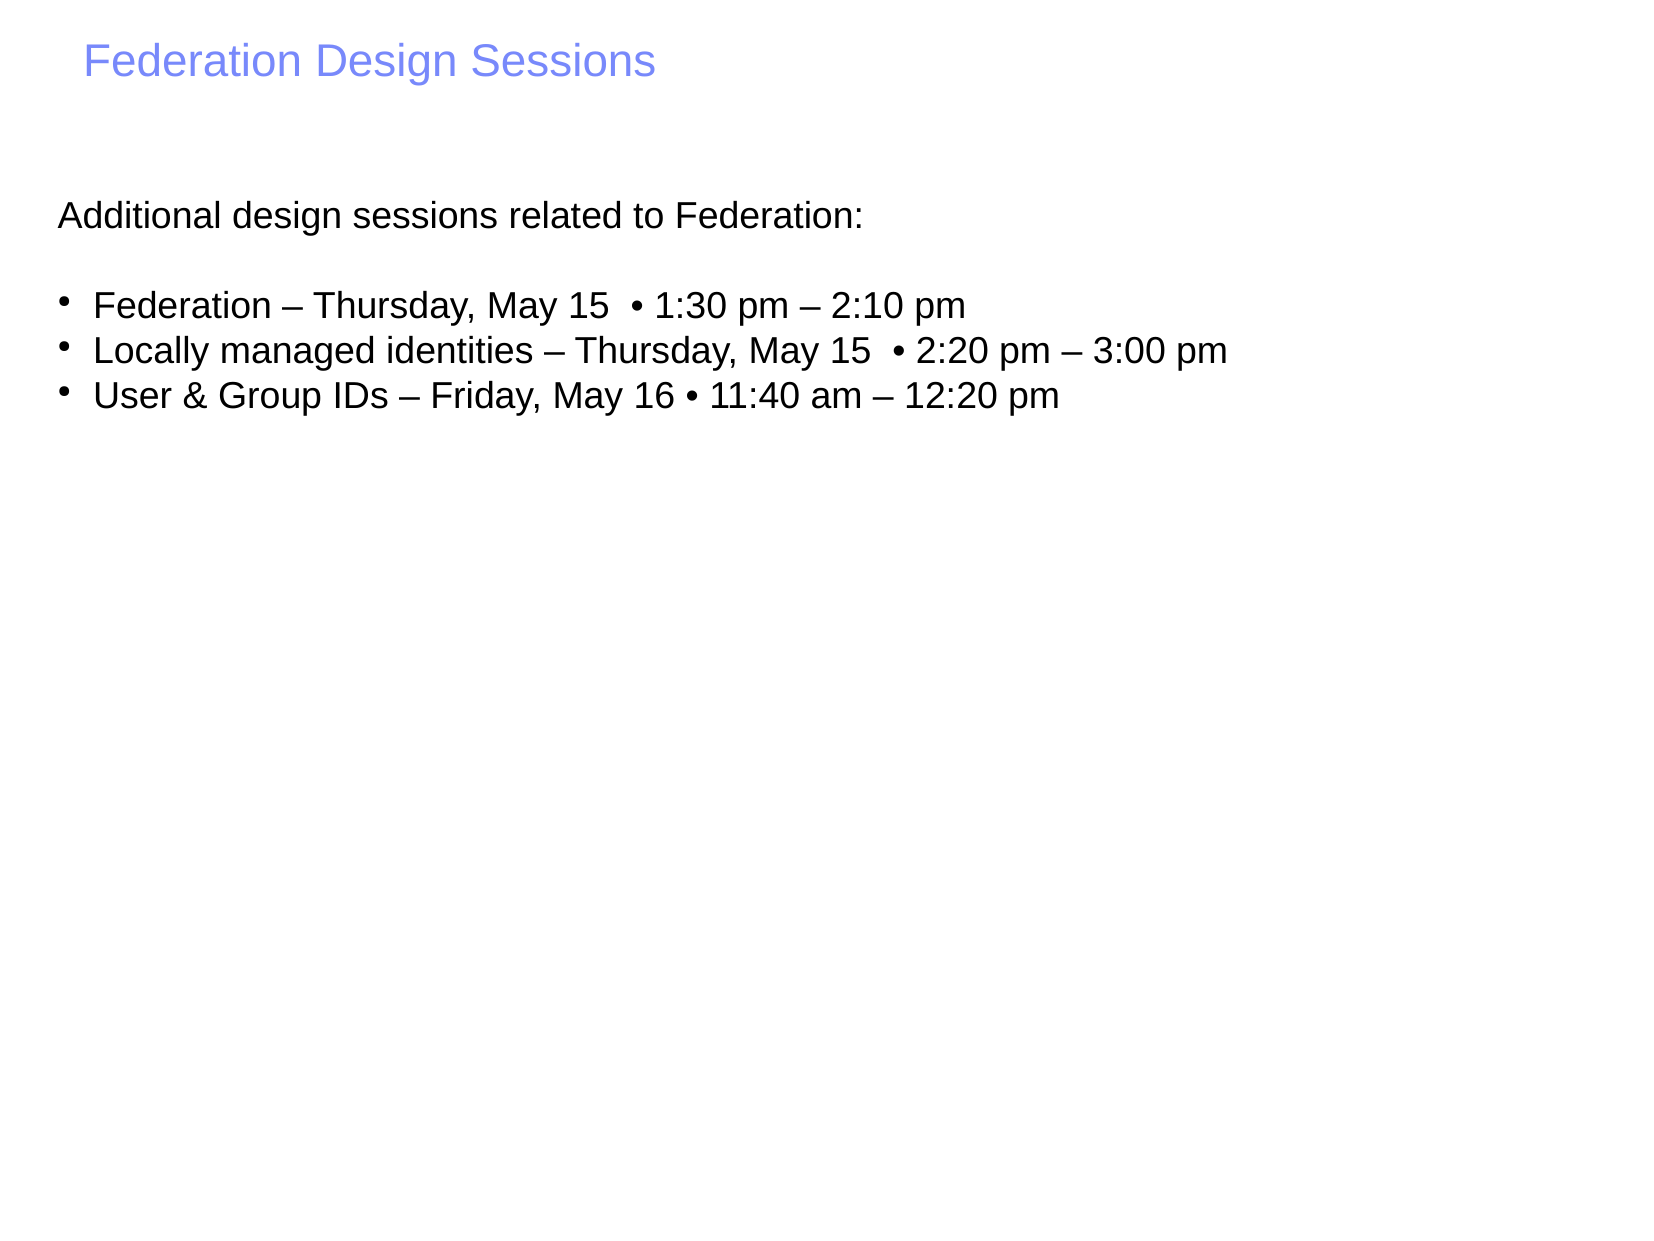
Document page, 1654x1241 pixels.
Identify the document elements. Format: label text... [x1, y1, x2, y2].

text_box Federation Design Sessions [32, 29, 1604, 101]
text_box Additional design sessions related to Federation: Federation – Thursday, May 15 • 1:30 pm – 2:10 pm Locally managed identities – Thursday, May 15 • 2:20 pm – 3:00 pm User & Group IDs – Friday, May 16 • 11:40 am – 12:20 pm [42, 138, 1654, 469]
